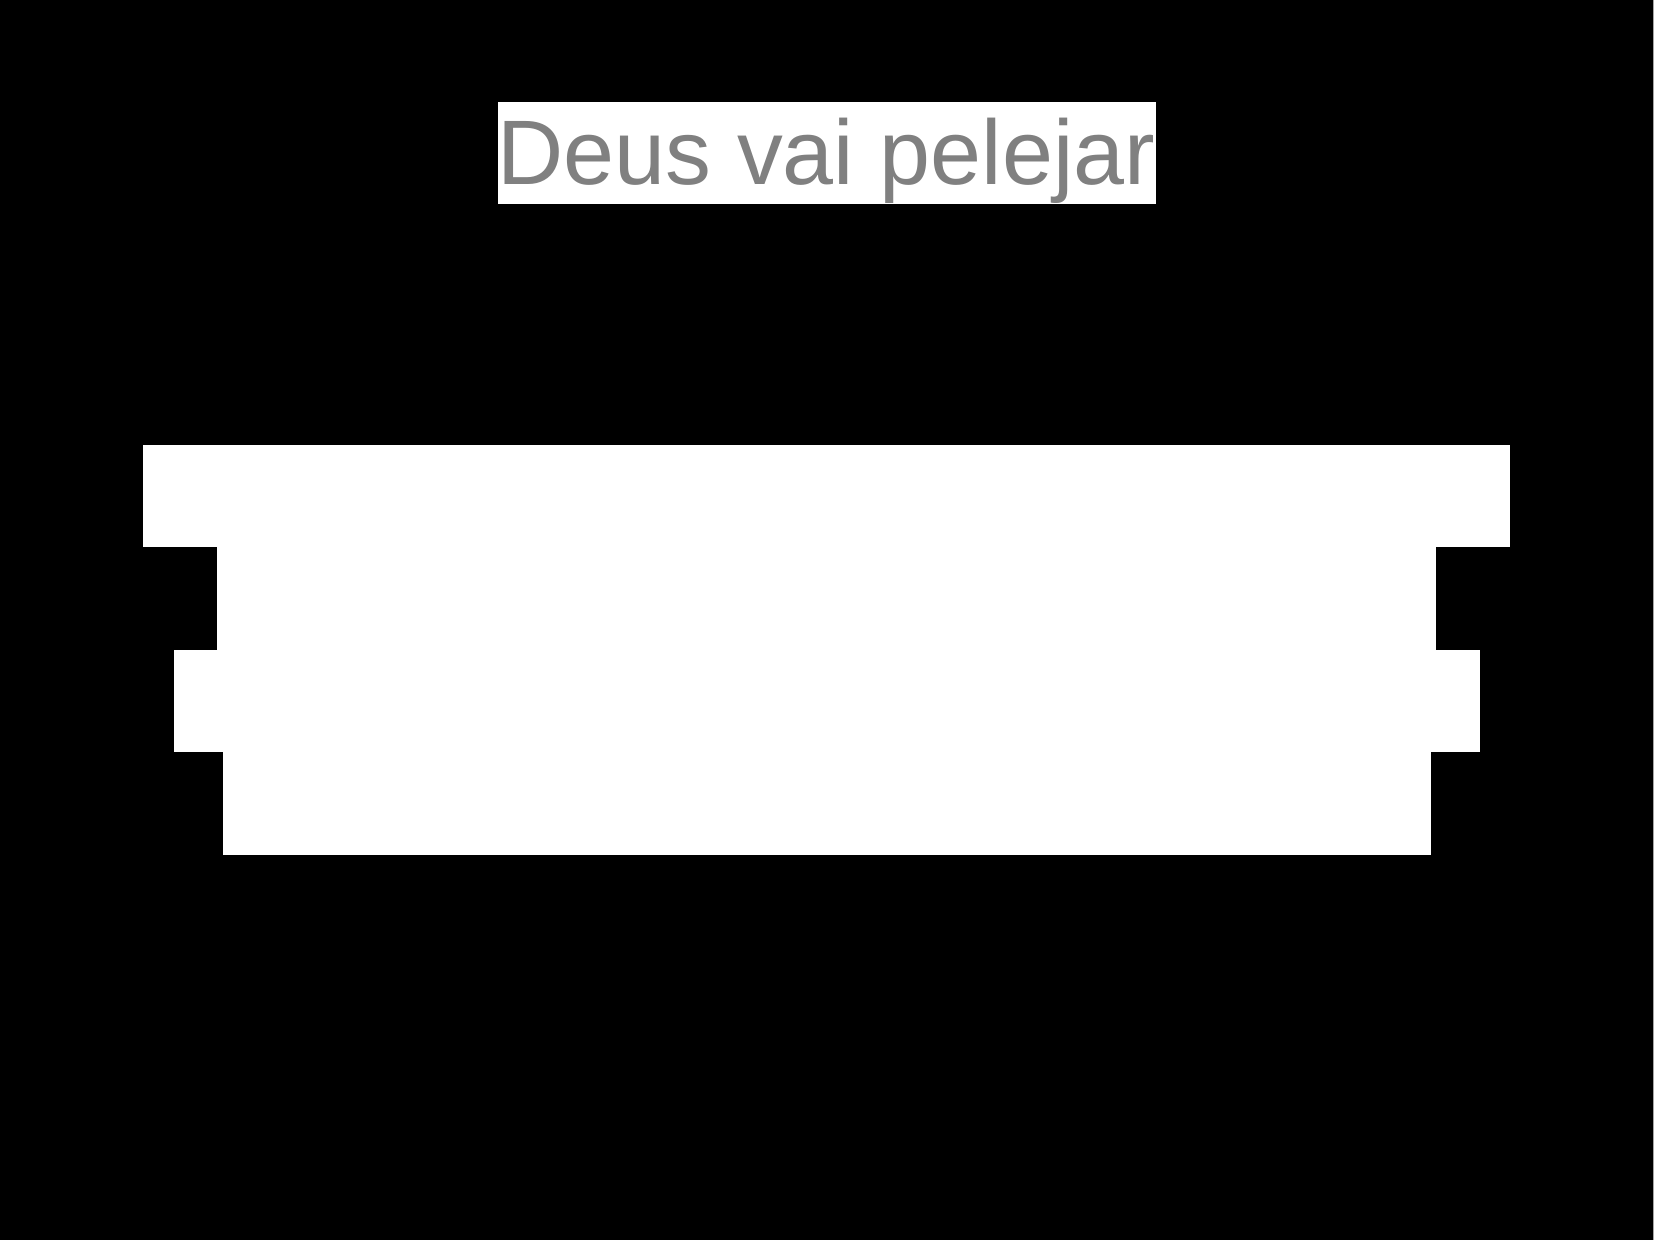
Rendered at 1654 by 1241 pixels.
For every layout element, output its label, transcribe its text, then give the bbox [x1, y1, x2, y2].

subtitle Tentaram te matar com palavras, tentaram impedir o teu louvor mas tudo isso não dá em nada, Teu Deus forte é teu ajudador [82, 290, 1571, 1010]
title Deus vai pelejar [82, 49, 1571, 257]
